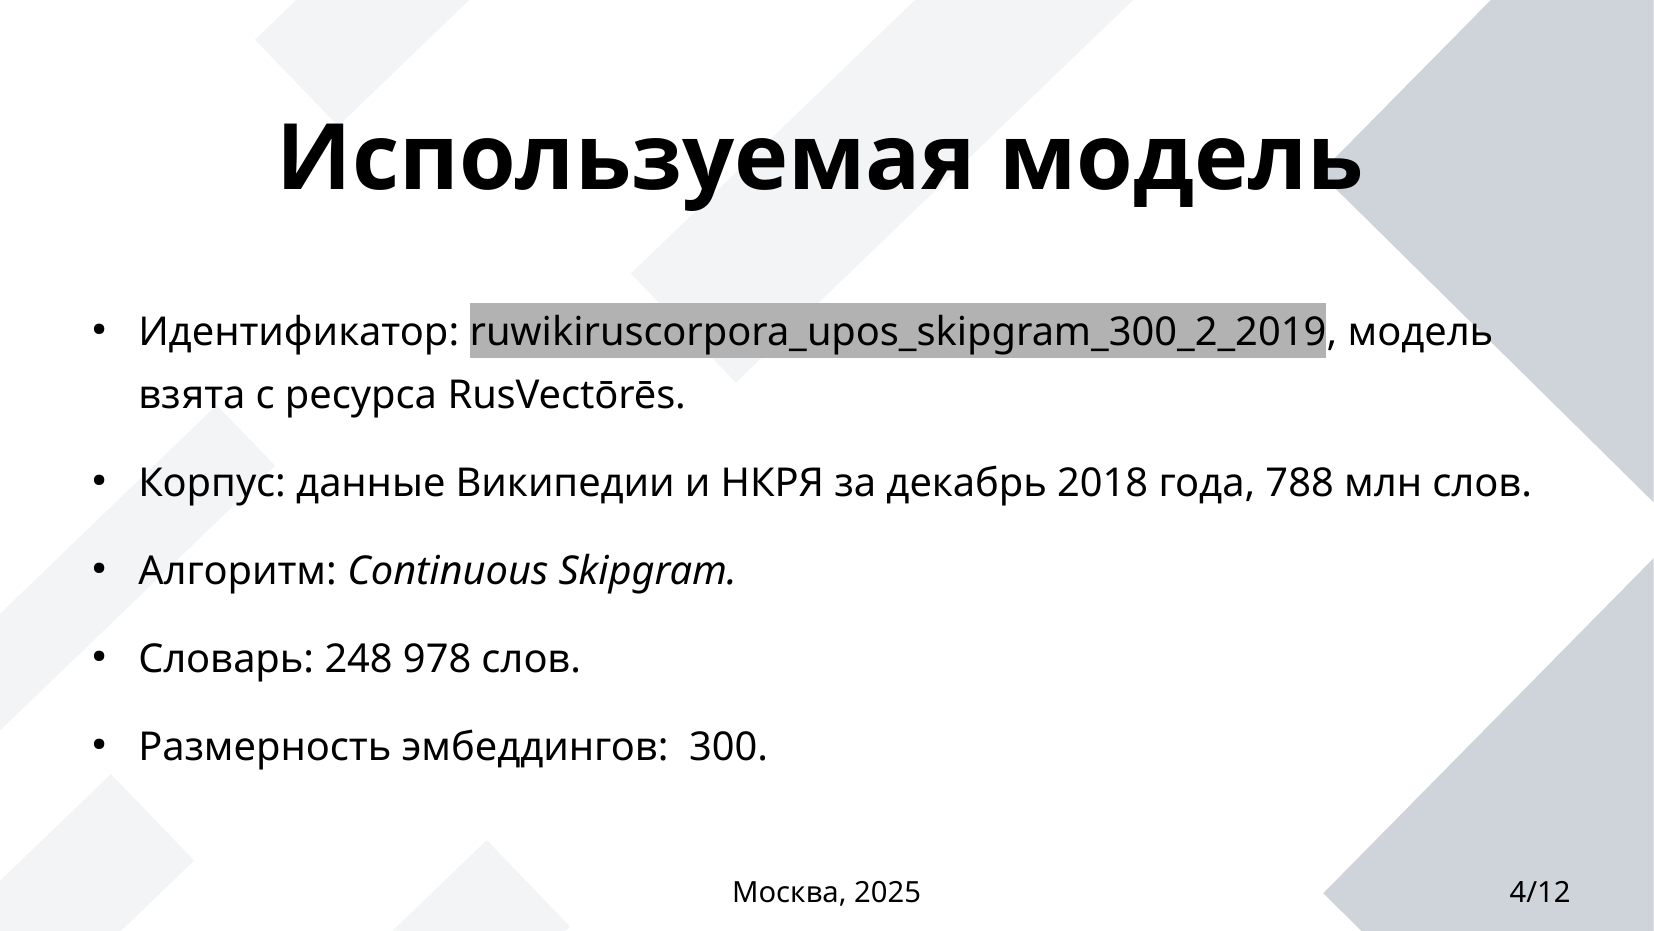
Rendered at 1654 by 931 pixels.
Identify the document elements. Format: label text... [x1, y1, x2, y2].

list Идентификатор: ruwikiruscorpora_upos_skipgram_300_2_2019, модель взята с ресурса RusVectōrēs. Корпус: данные Википедии и НКРЯ за декабрь 2018 года, 788 млн слов. Алгоритм: Continuous Skipgram. Словарь: 248 978 слов. Размерность эмбеддингов: 300. [76, 295, 1565, 835]
title Используемая модель [76, 76, 1565, 233]
